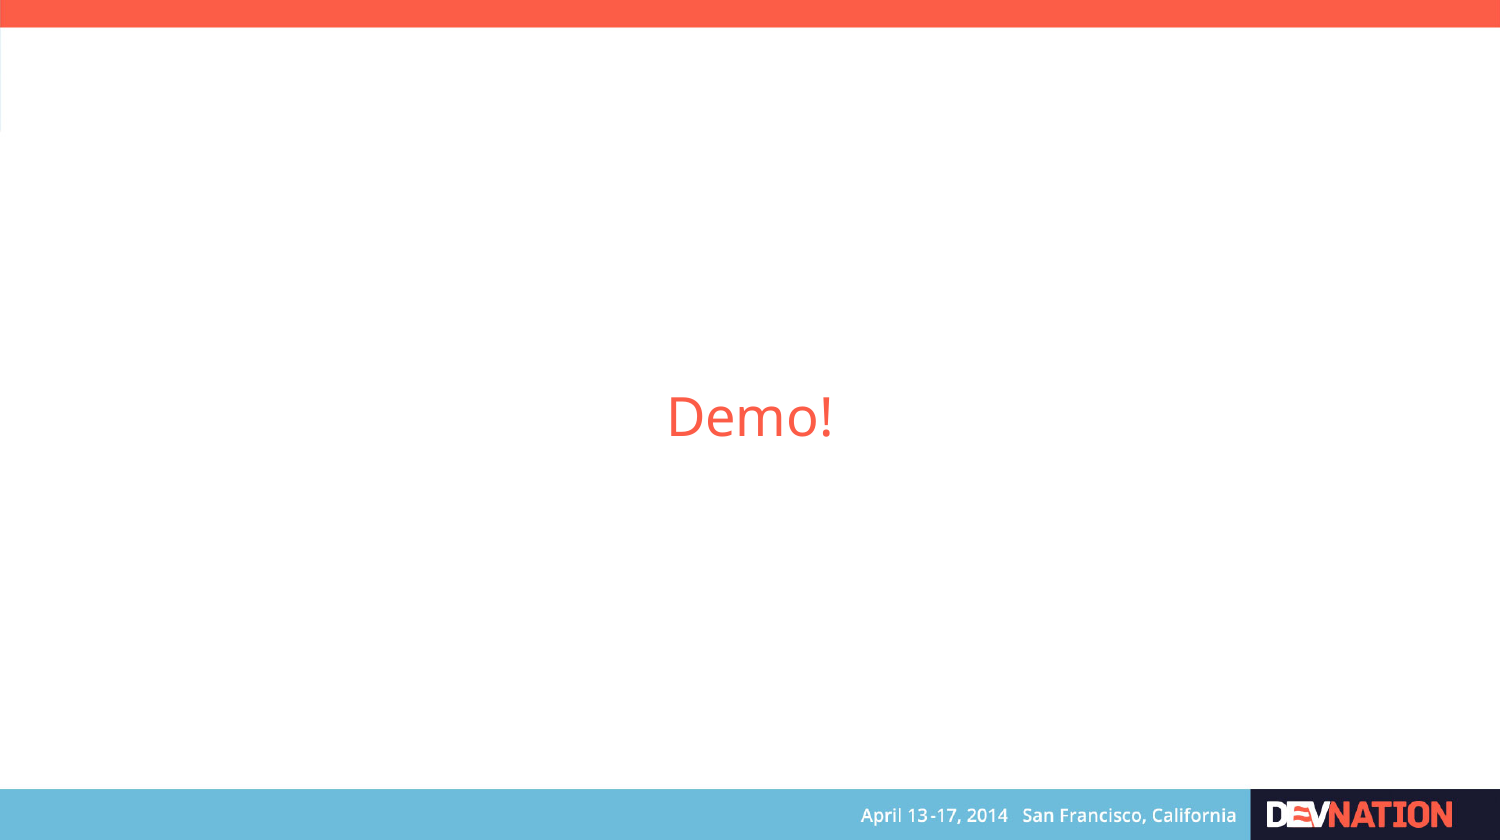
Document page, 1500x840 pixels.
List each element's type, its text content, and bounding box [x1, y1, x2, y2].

picture [0, 0, 1500, 840]
title Demo! [75, 345, 1425, 486]
